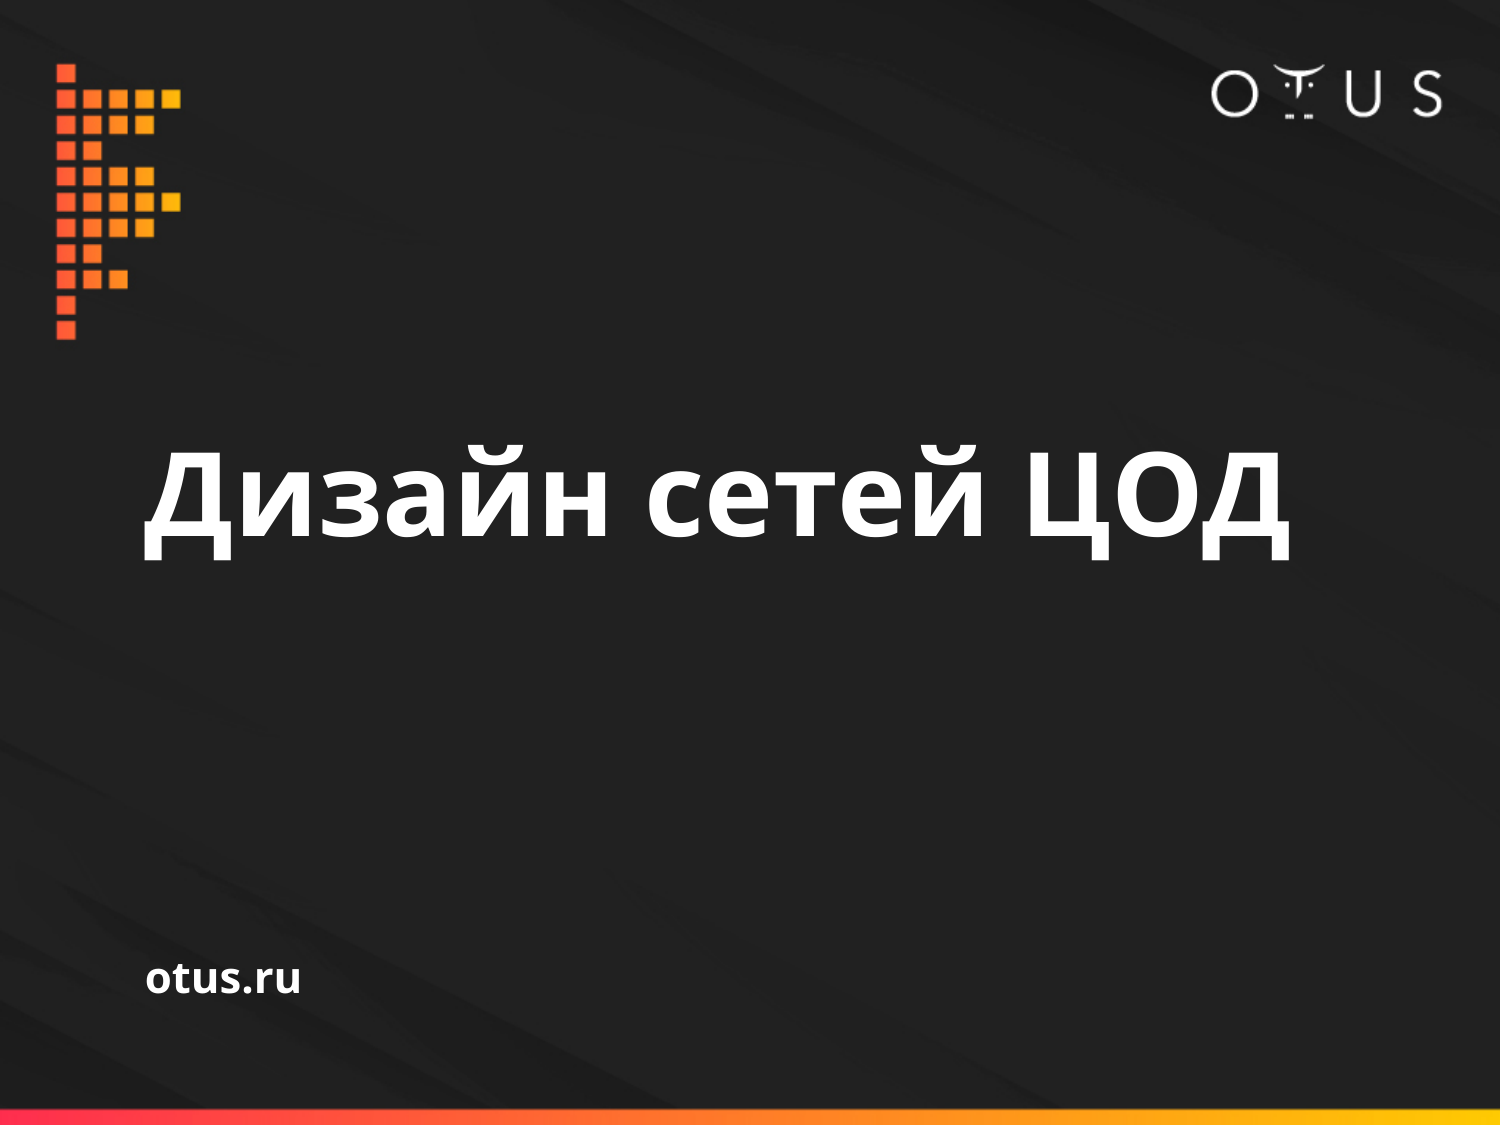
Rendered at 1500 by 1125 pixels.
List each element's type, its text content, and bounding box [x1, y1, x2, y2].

picture [0, 0, 1500, 1125]
subtitle otus.ru [129, 934, 959, 1109]
title Дизайн сетей ЦОД [129, 420, 1473, 899]
